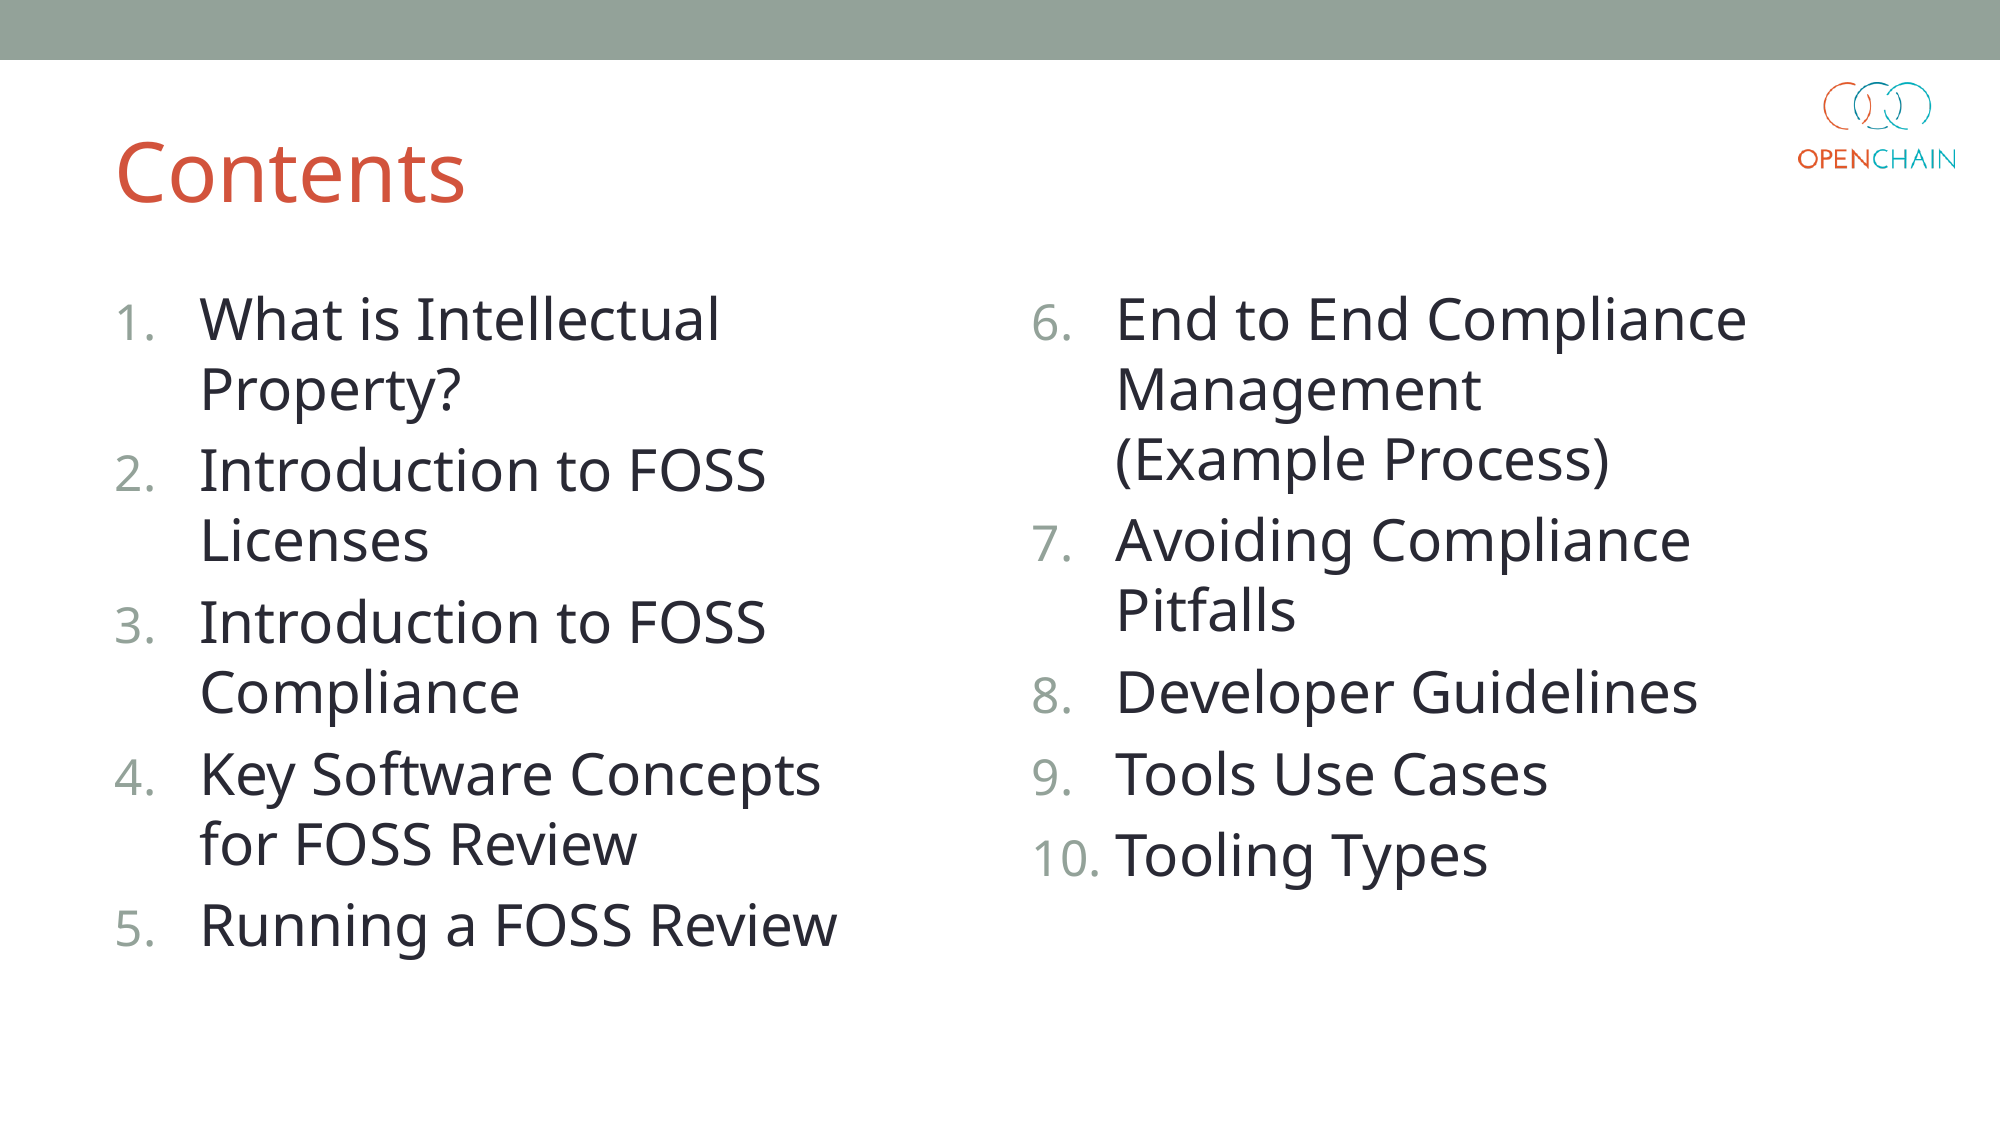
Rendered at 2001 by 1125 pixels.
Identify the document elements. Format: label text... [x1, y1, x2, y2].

text_box What is Intellectual Property? Introduction to FOSS Licenses Introduction to FOSS Compliance Key Software Concepts for FOSS Review Running a FOSS Review [99, 274, 984, 1049]
text_box Contents [99, 87, 1900, 250]
text_box End to End Compliance Management (Example Process) Avoiding Compliance Pitfalls Developer Guidelines Tools Use Cases Tooling Types [1016, 274, 1900, 1049]
picture [1798, 82, 1955, 169]
